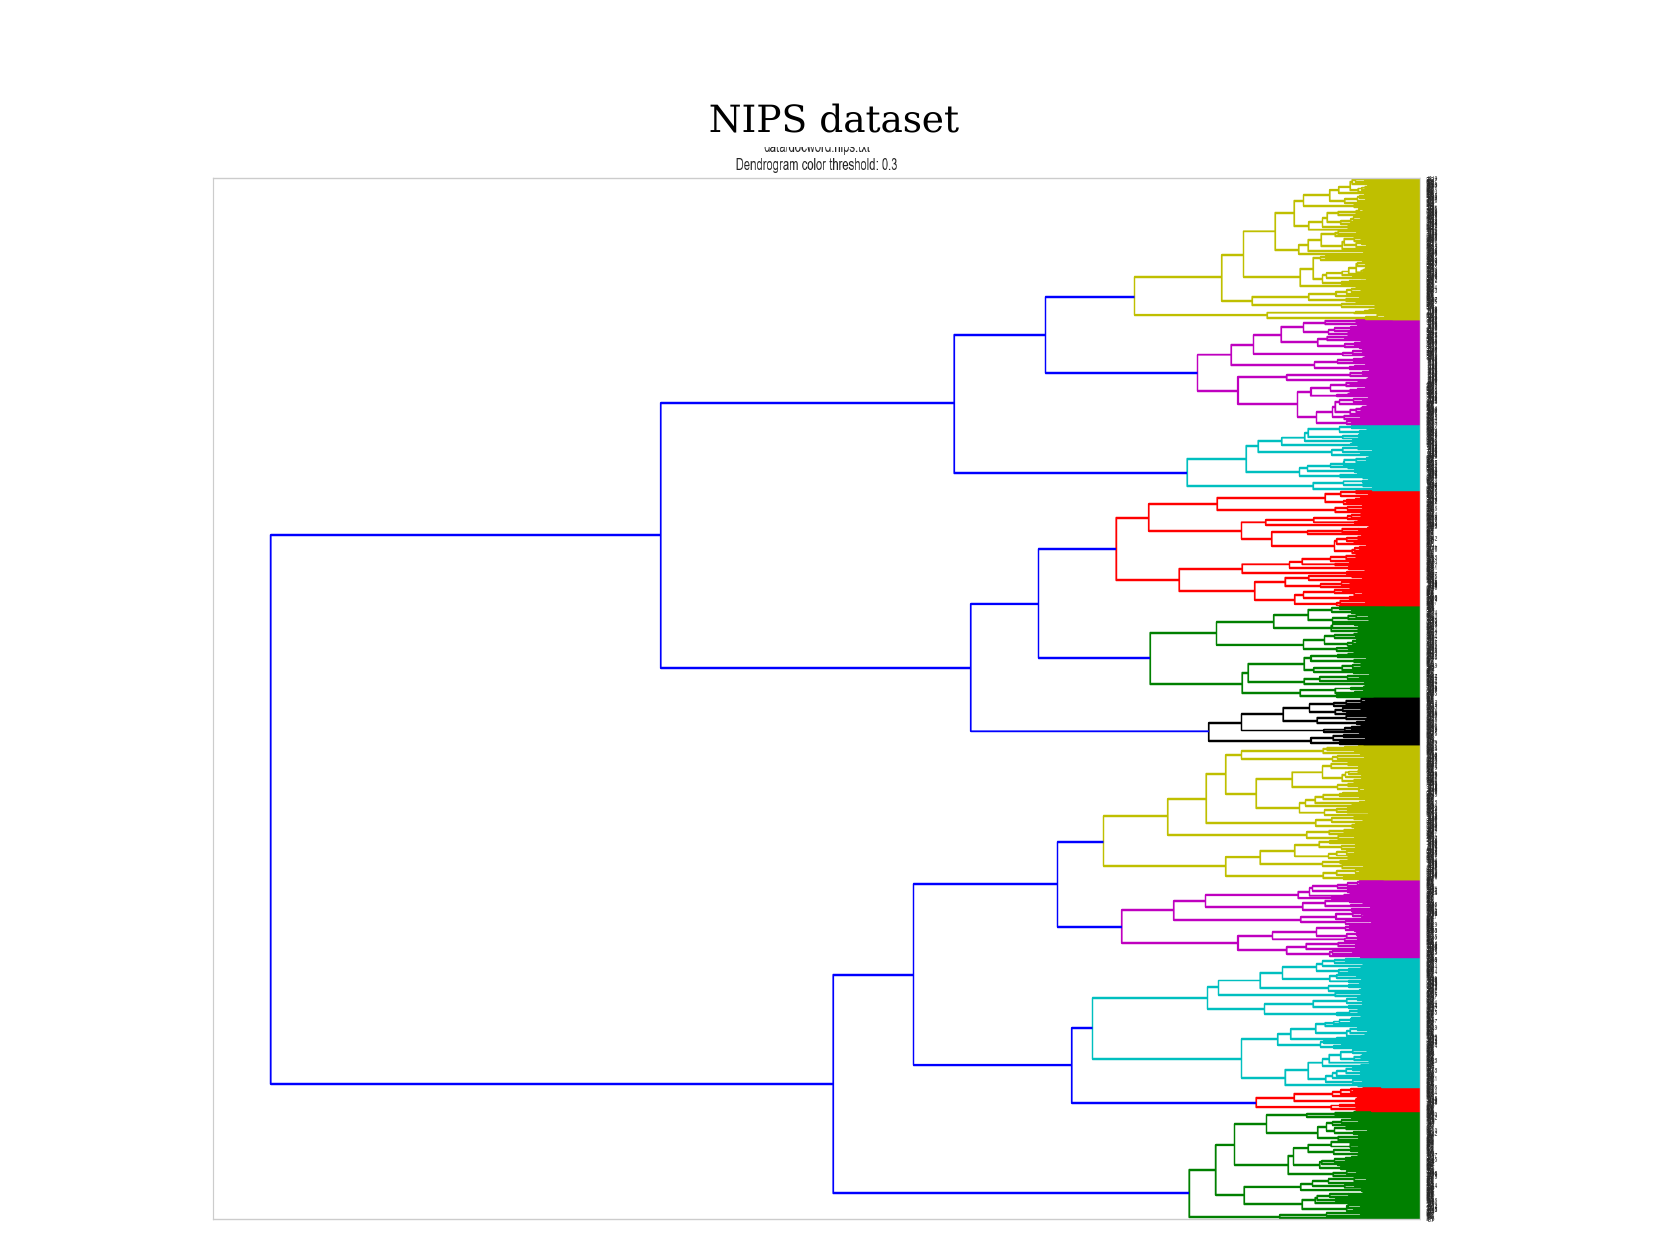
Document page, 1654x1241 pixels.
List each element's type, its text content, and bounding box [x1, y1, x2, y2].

text_box NIPS dataset [694, 90, 975, 149]
picture [198, 147, 1456, 1231]
